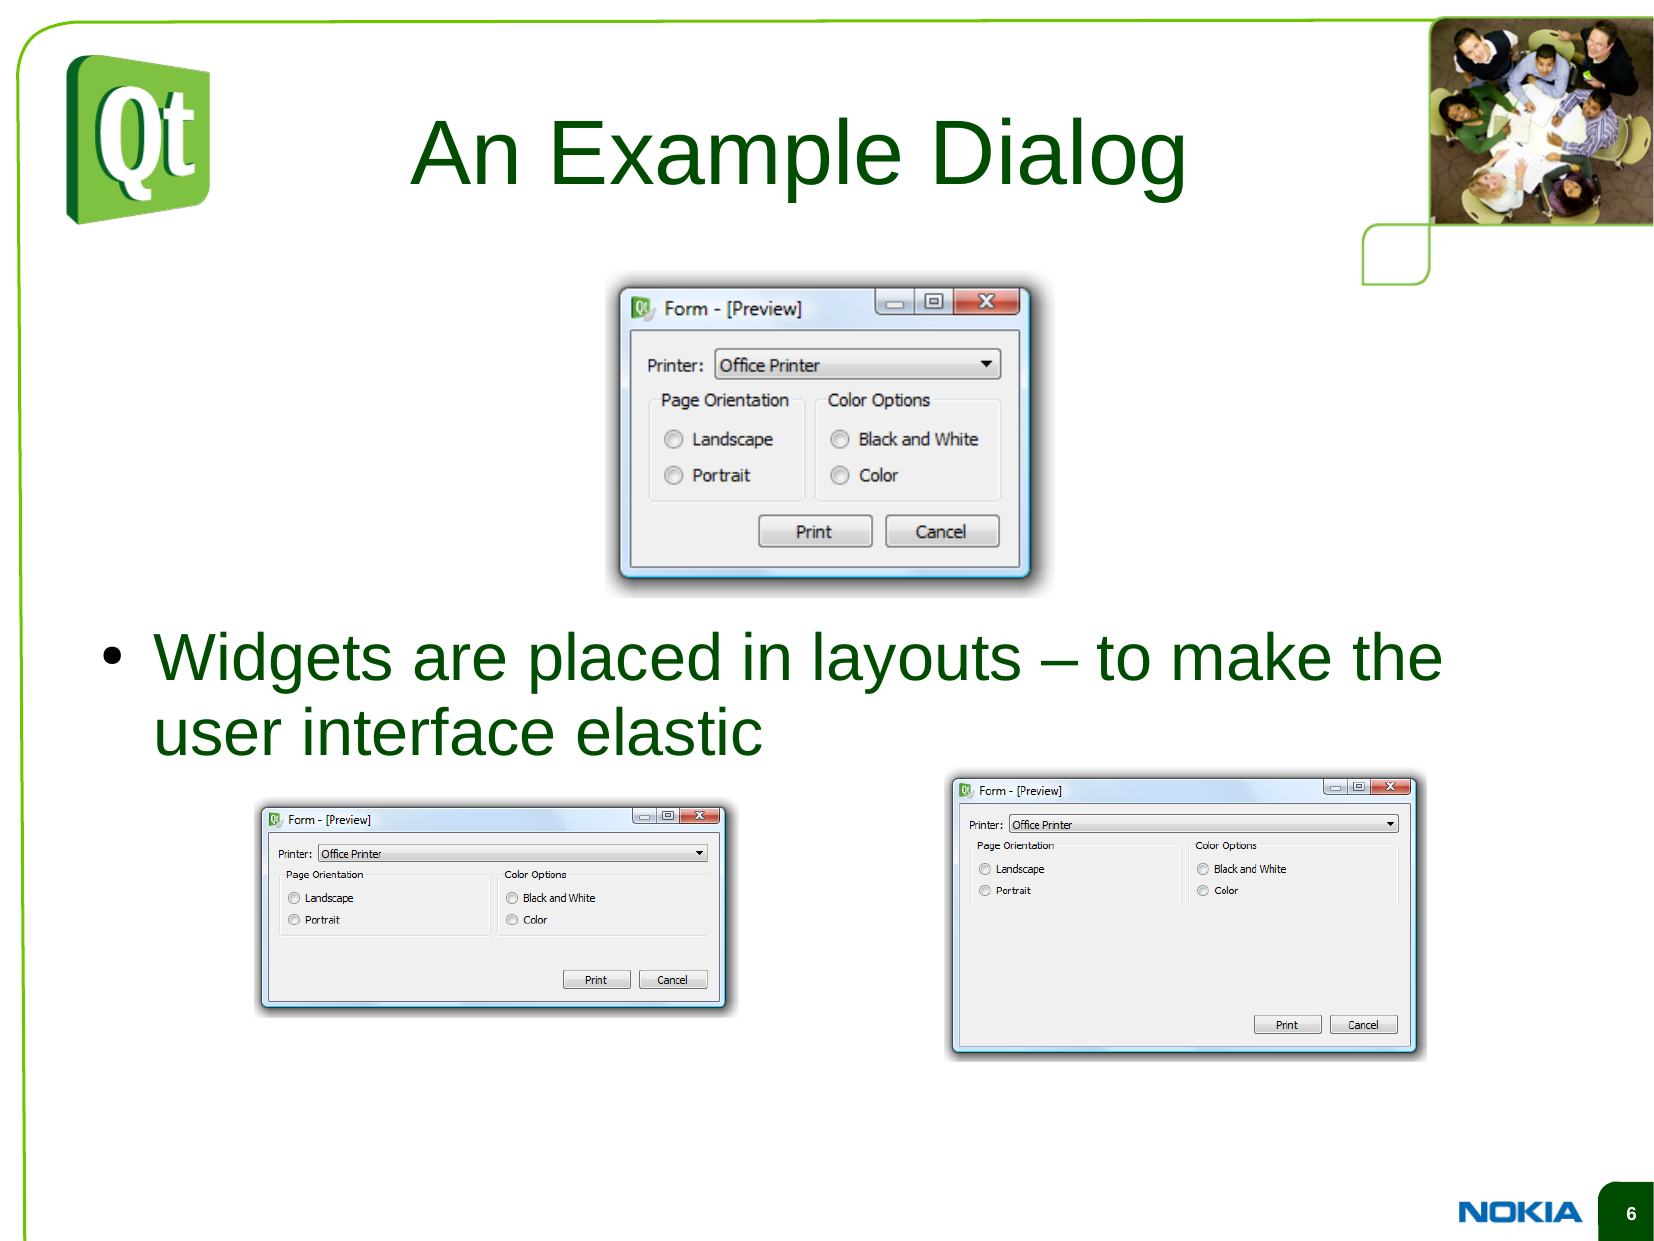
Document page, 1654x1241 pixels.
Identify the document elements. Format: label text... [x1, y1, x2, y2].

title An Example Dialog [263, 49, 1338, 257]
picture [944, 767, 1427, 1062]
list Widgets are placed in layouts – to make the user interface elastic [82, 620, 1571, 1094]
picture [66, 55, 210, 225]
picture [254, 797, 739, 1018]
picture [605, 270, 1055, 598]
picture [1459, 1201, 1583, 1223]
picture [1338, 5, 1654, 306]
